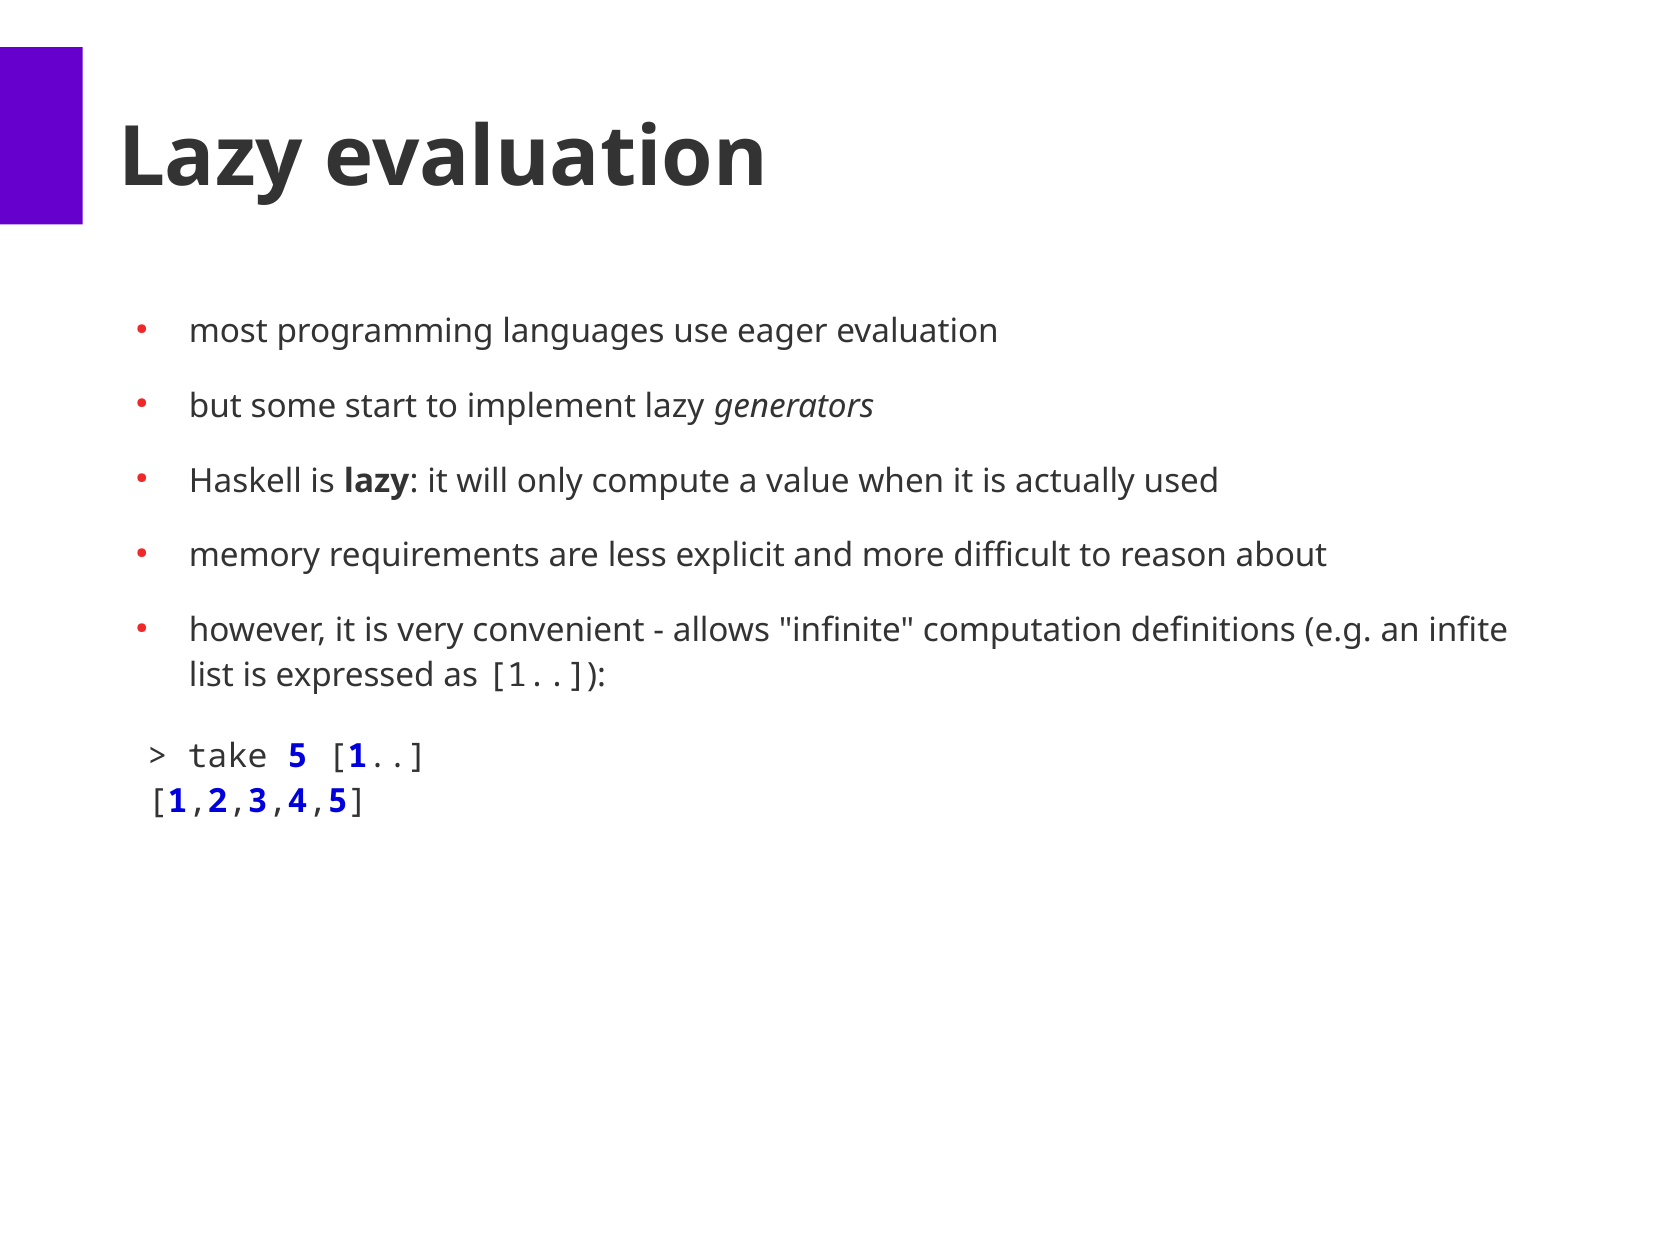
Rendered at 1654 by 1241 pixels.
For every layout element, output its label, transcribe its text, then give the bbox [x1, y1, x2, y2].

list most programming languages use eager evaluation but some start to implement lazy generators Haskell is lazy: it will only compute a value when it is actually used memory requirements are less explicit and more difficult to reason about however, it is very convenient - allows "infinite" computation definitions (e.g. an infite list is expressed as [1..]): > take 5 [1..] [1,2,3,4,5] [118, 307, 1536, 1074]
title Lazy evaluation [118, 49, 1571, 257]
